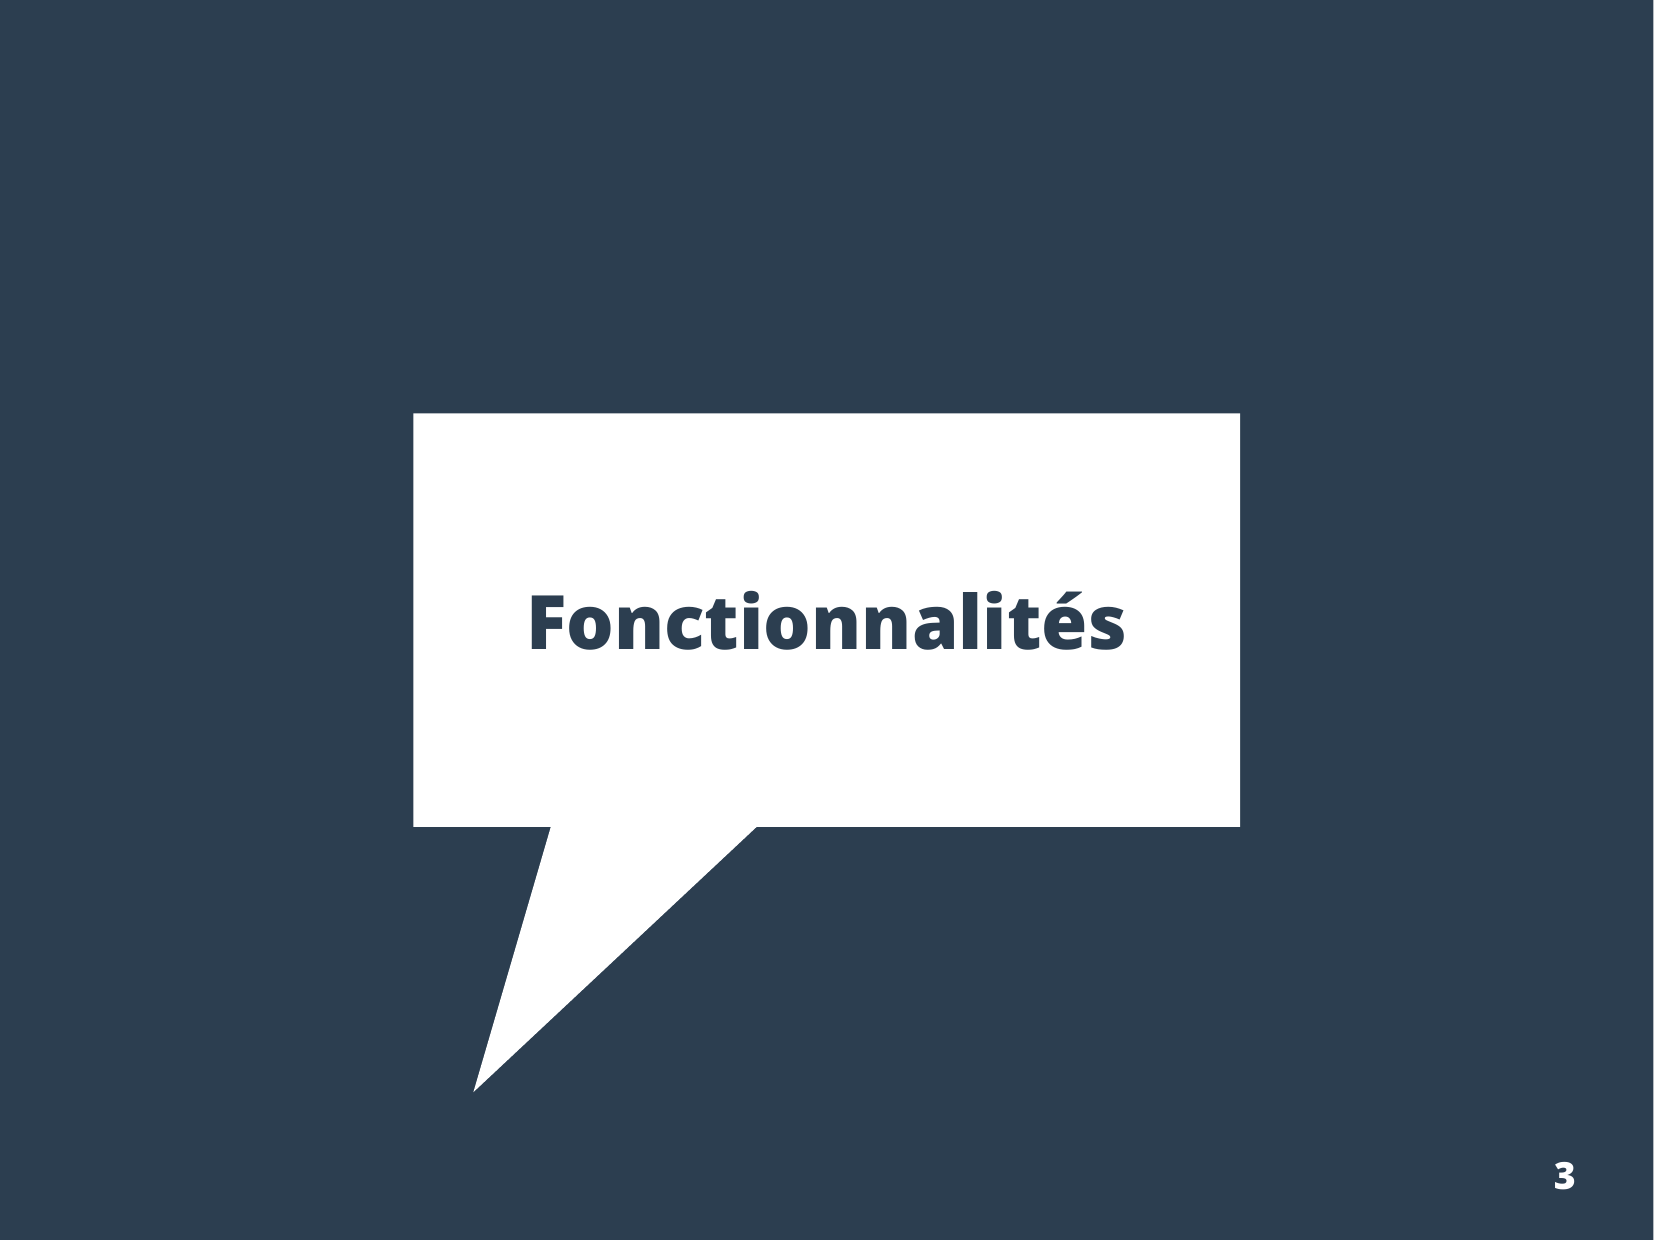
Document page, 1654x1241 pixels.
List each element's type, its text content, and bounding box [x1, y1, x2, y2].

title Fonctionnalités [442, 442, 1211, 798]
